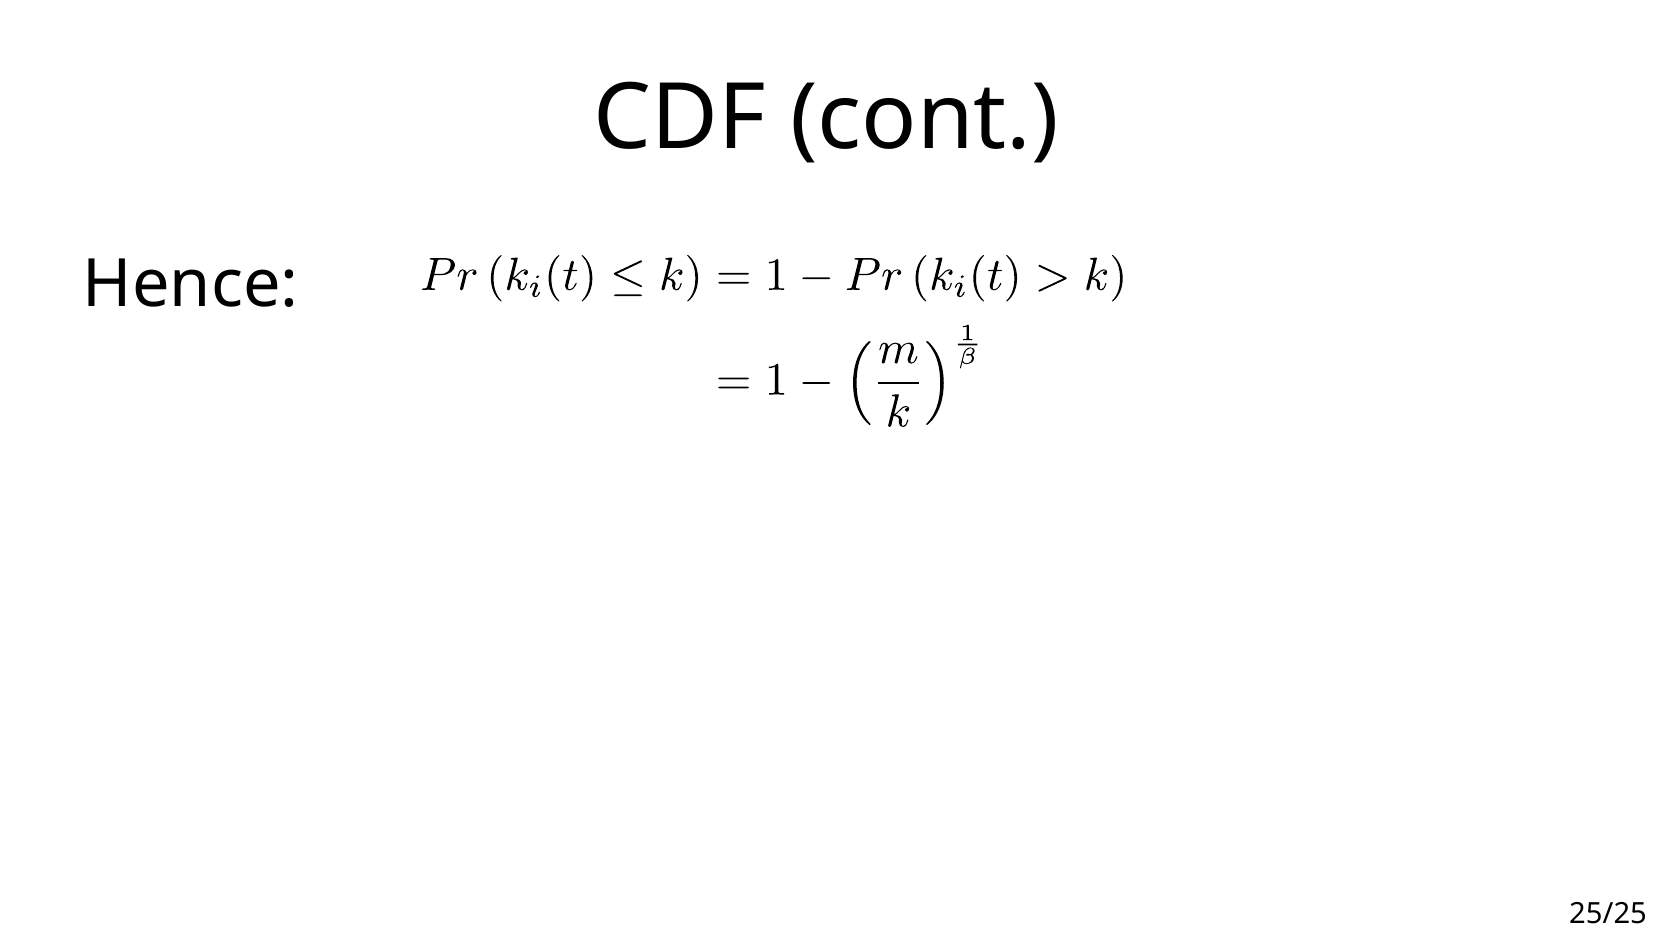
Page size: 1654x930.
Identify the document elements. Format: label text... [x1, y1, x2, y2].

picture [420, 391, 1128, 427]
title CDF (cont.) [0, 1, 1653, 225]
list Hence: [82, 235, 1621, 391]
